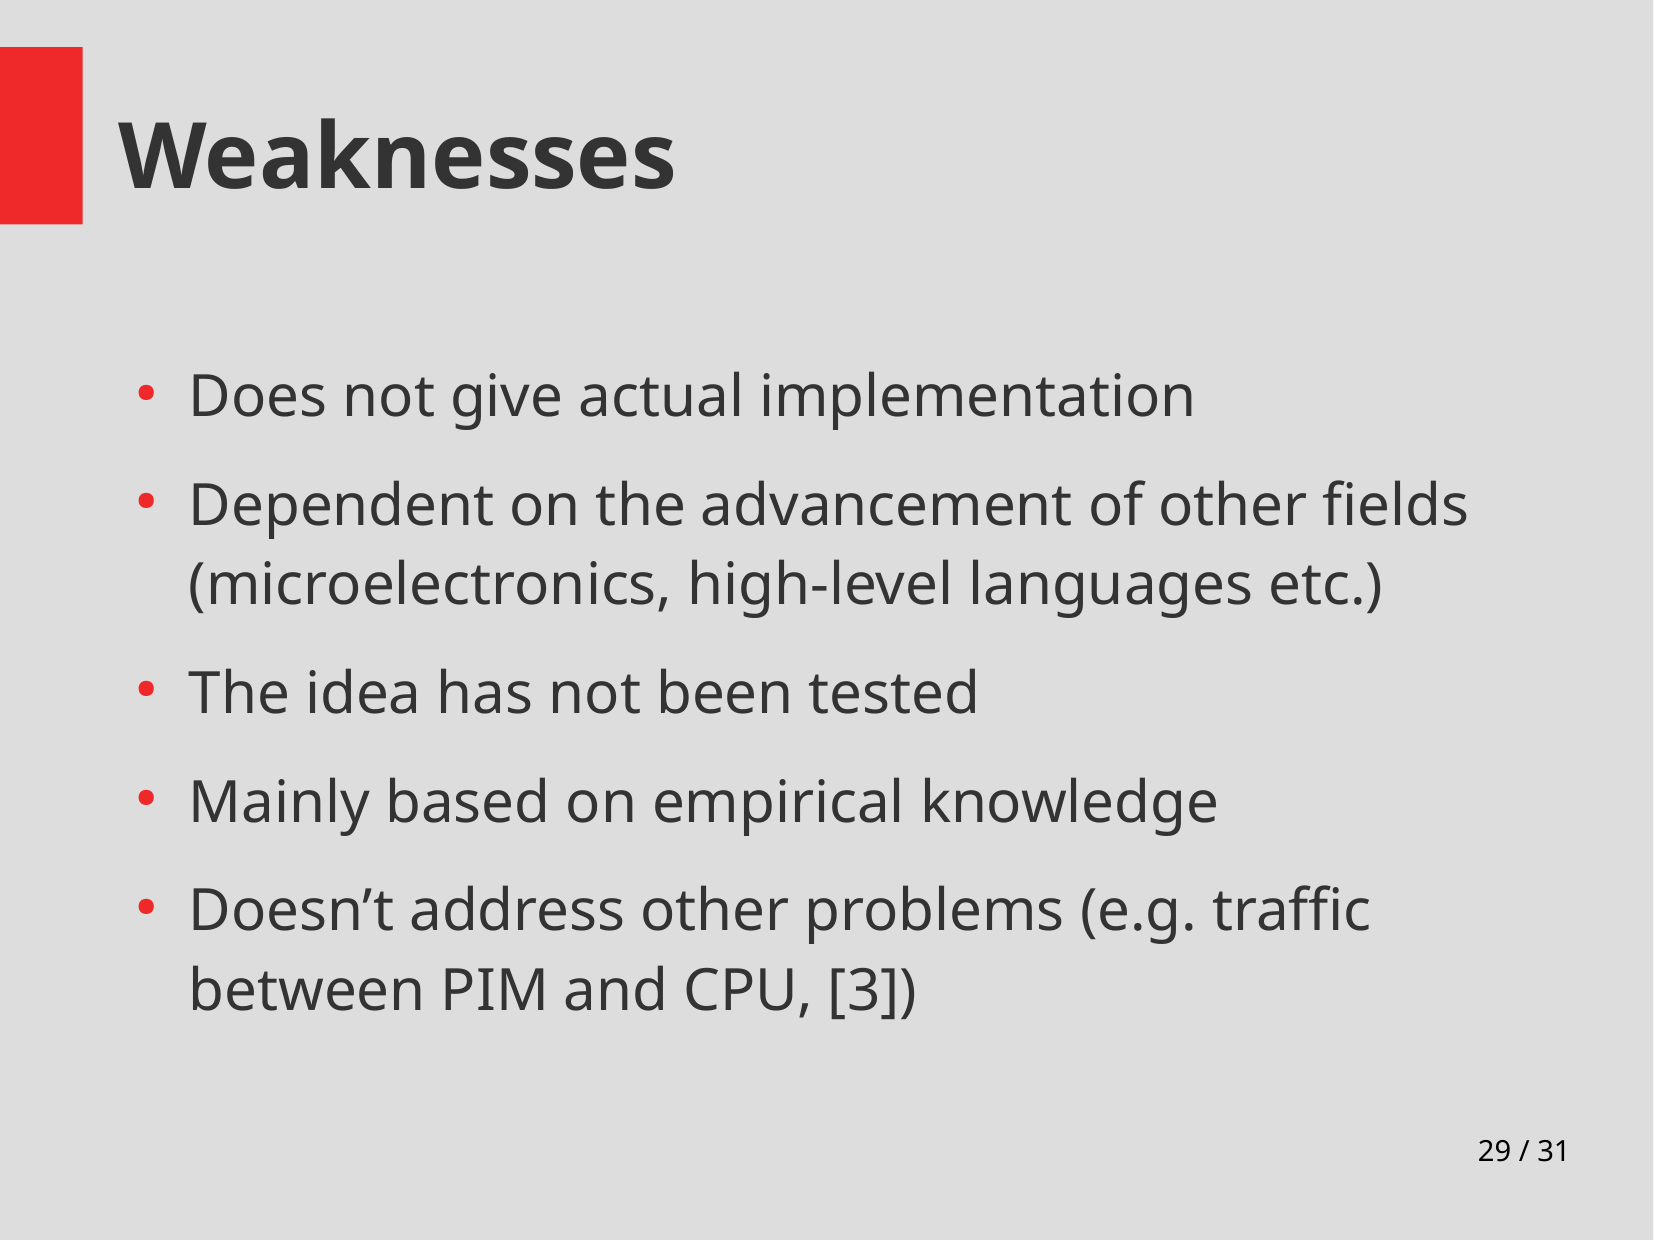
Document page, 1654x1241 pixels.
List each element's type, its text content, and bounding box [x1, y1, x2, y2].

list Does not give actual implementation Dependent on the advancement of other fields (microelectronics, high-level languages etc.) The idea has not been tested Mainly based on empirical knowledge Doesn’t address other problems (e.g. traffic between PIM and CPU, [3]) [118, 354, 1536, 1074]
title Weaknesses [118, 49, 1571, 257]
